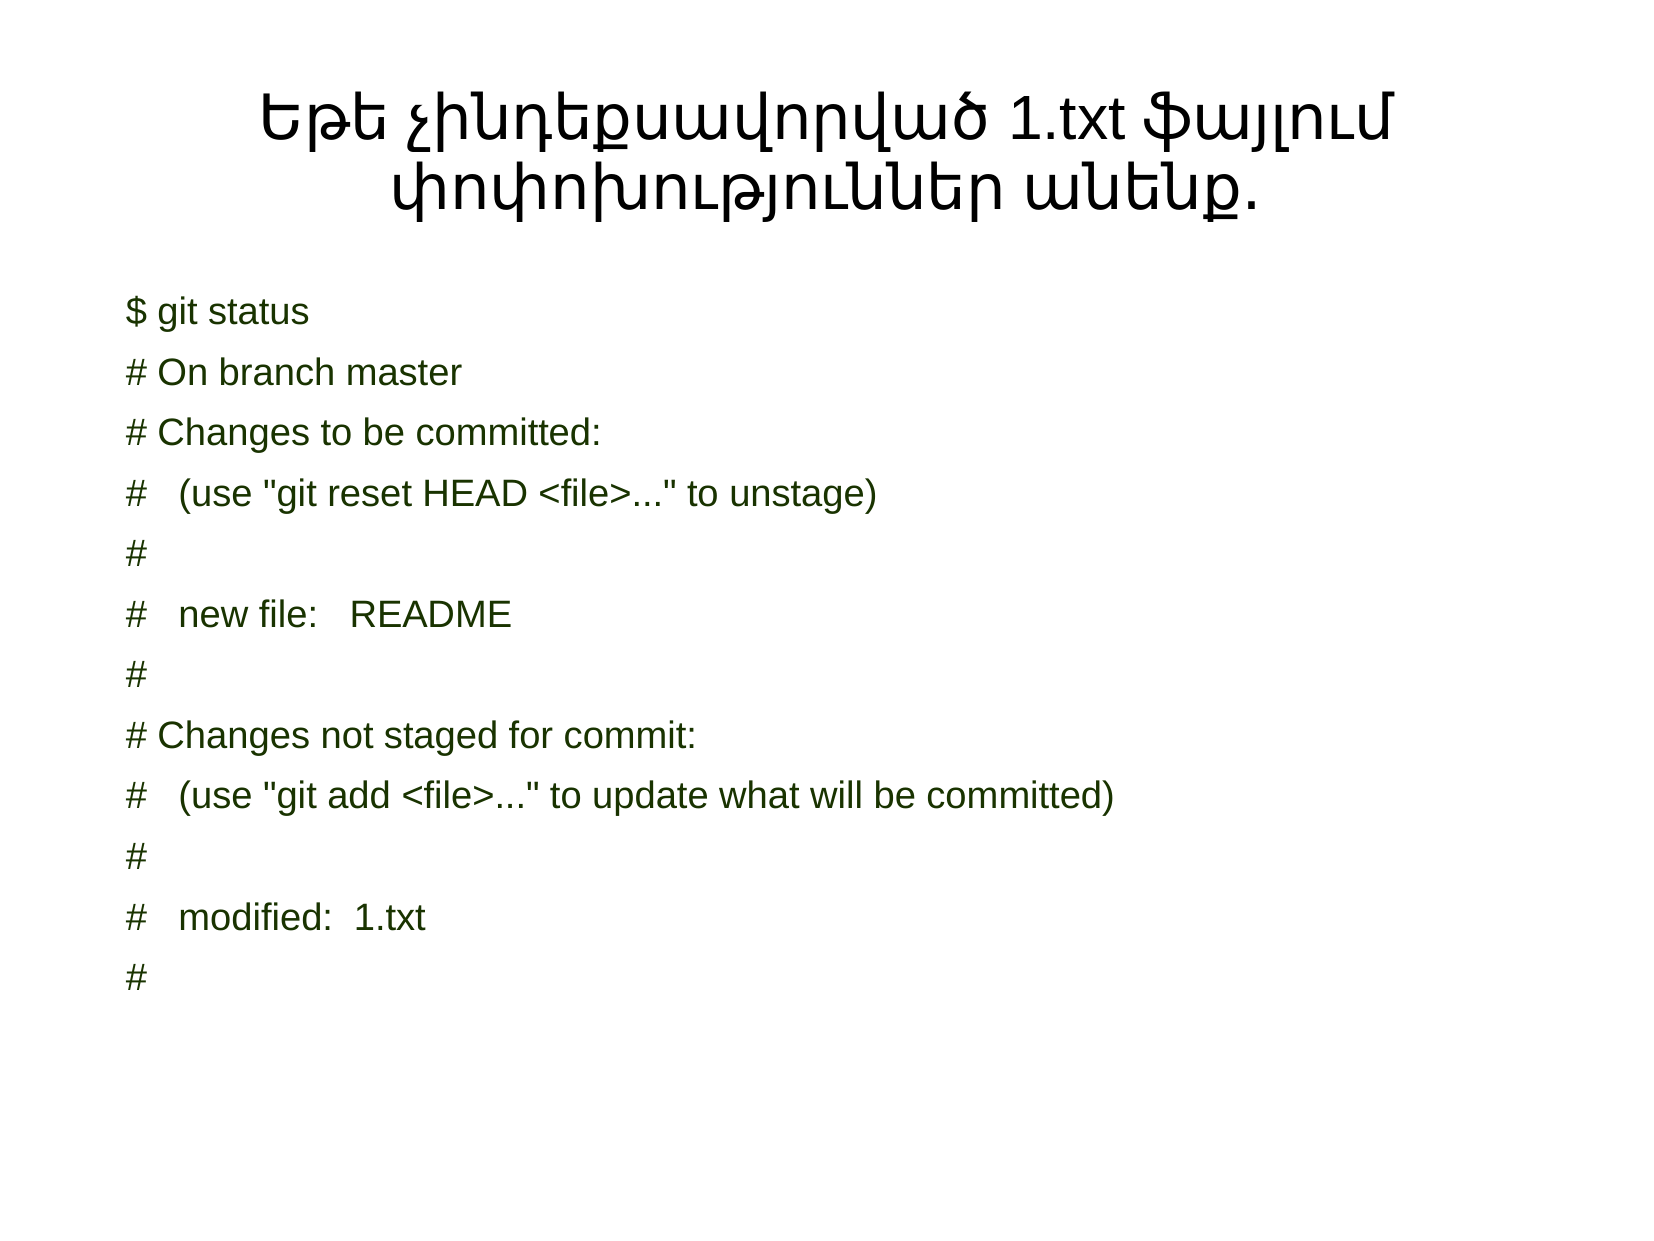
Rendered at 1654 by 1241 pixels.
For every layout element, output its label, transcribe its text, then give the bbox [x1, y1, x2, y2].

title Եթե չինդեքսավորված 1.txt ֆայլում փոփոխություններ անենք․ [82, 49, 1571, 257]
list $ git status # On branch master # Changes to be committed: # (use "git reset HEAD <file>..." to unstage) # # new file: README # # Changes not staged for commit: # (use "git add <file>..." to update what will be committed) # # modified: 1.txt # [82, 290, 1571, 1010]
